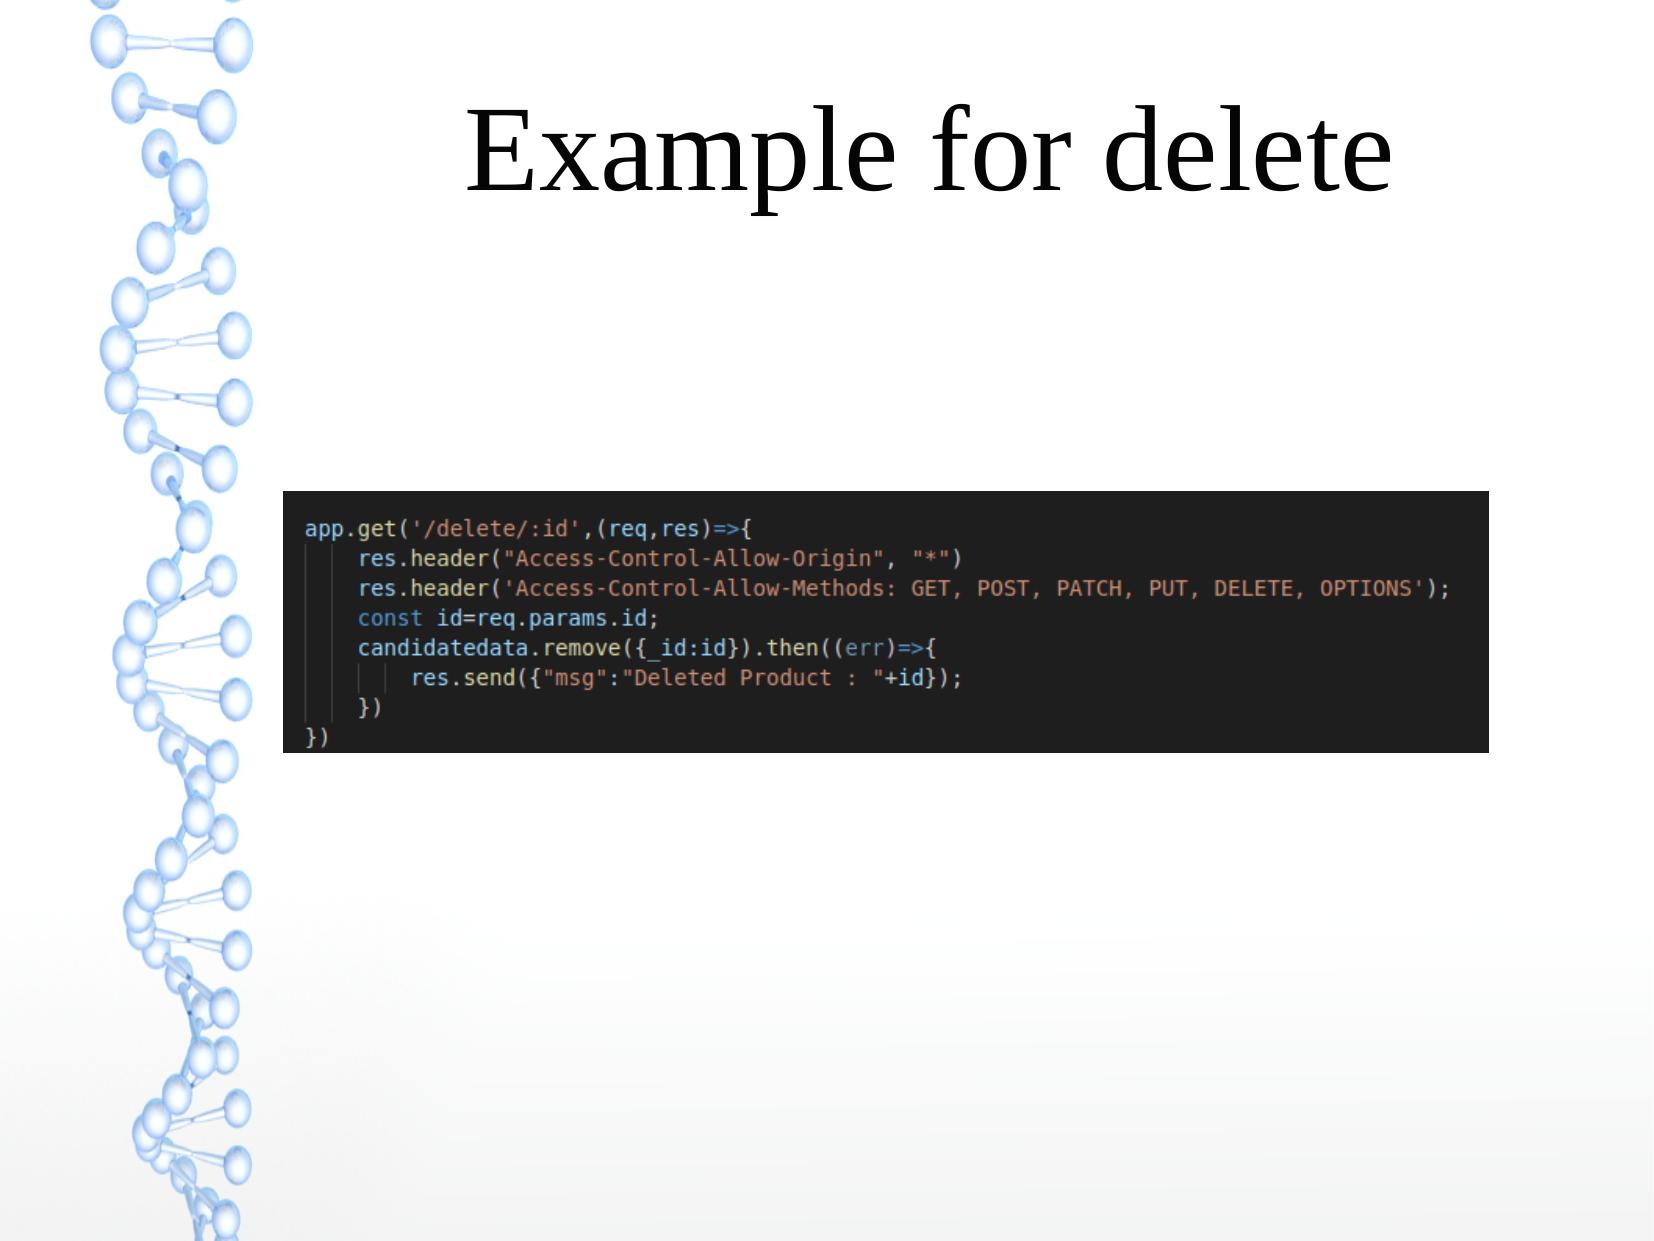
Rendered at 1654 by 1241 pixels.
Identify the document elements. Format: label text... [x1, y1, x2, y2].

picture [0, 0, 1654, 1241]
title Example for delete [265, 47, 1595, 252]
